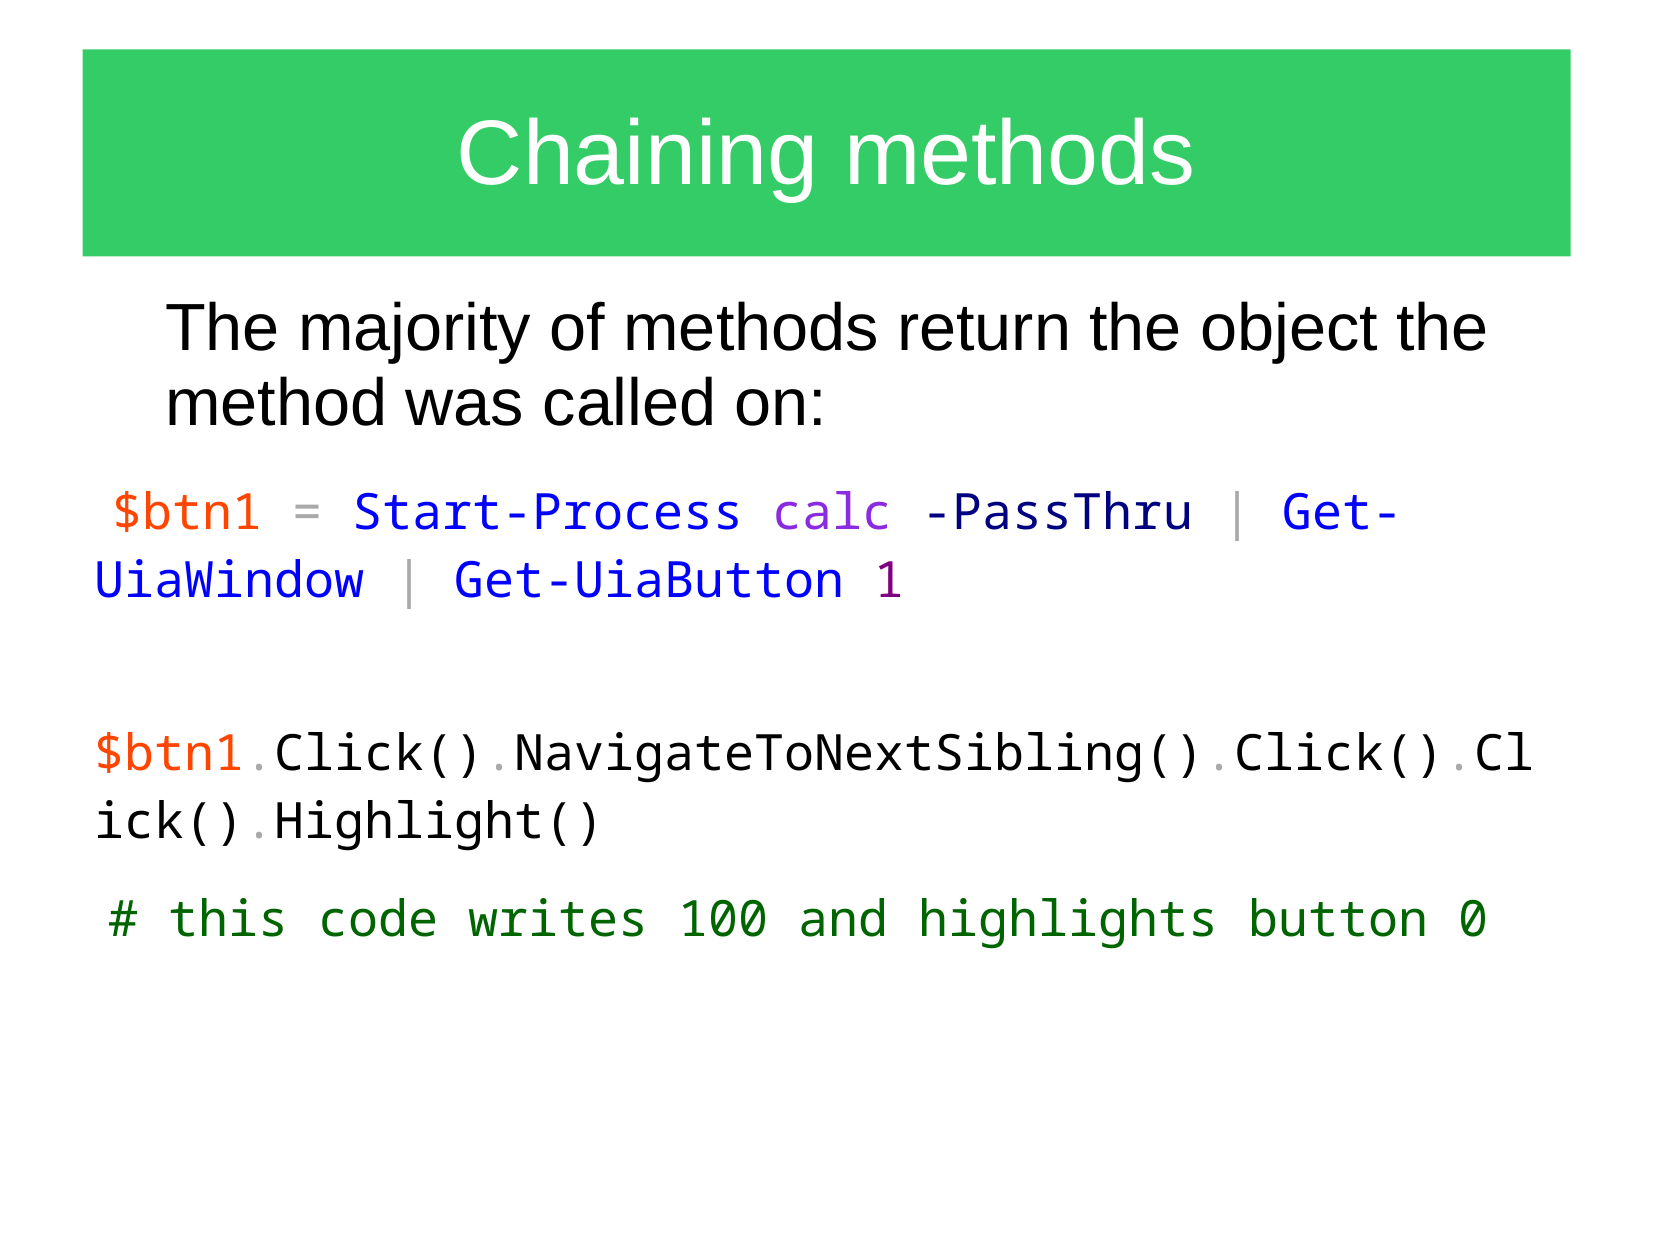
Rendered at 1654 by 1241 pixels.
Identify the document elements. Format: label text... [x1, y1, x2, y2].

list The majority of methods return the object the method was called on: $btn1 = Start-Process calc -PassThru | Get-UiaWindow | Get-UiaButton 1 $btn1.Click().NavigateToNextSibling().Click().Click().Highlight() # this code writes 100 and highlights button 0 [94, 290, 1550, 1010]
title Chaining methods [82, 49, 1571, 257]
